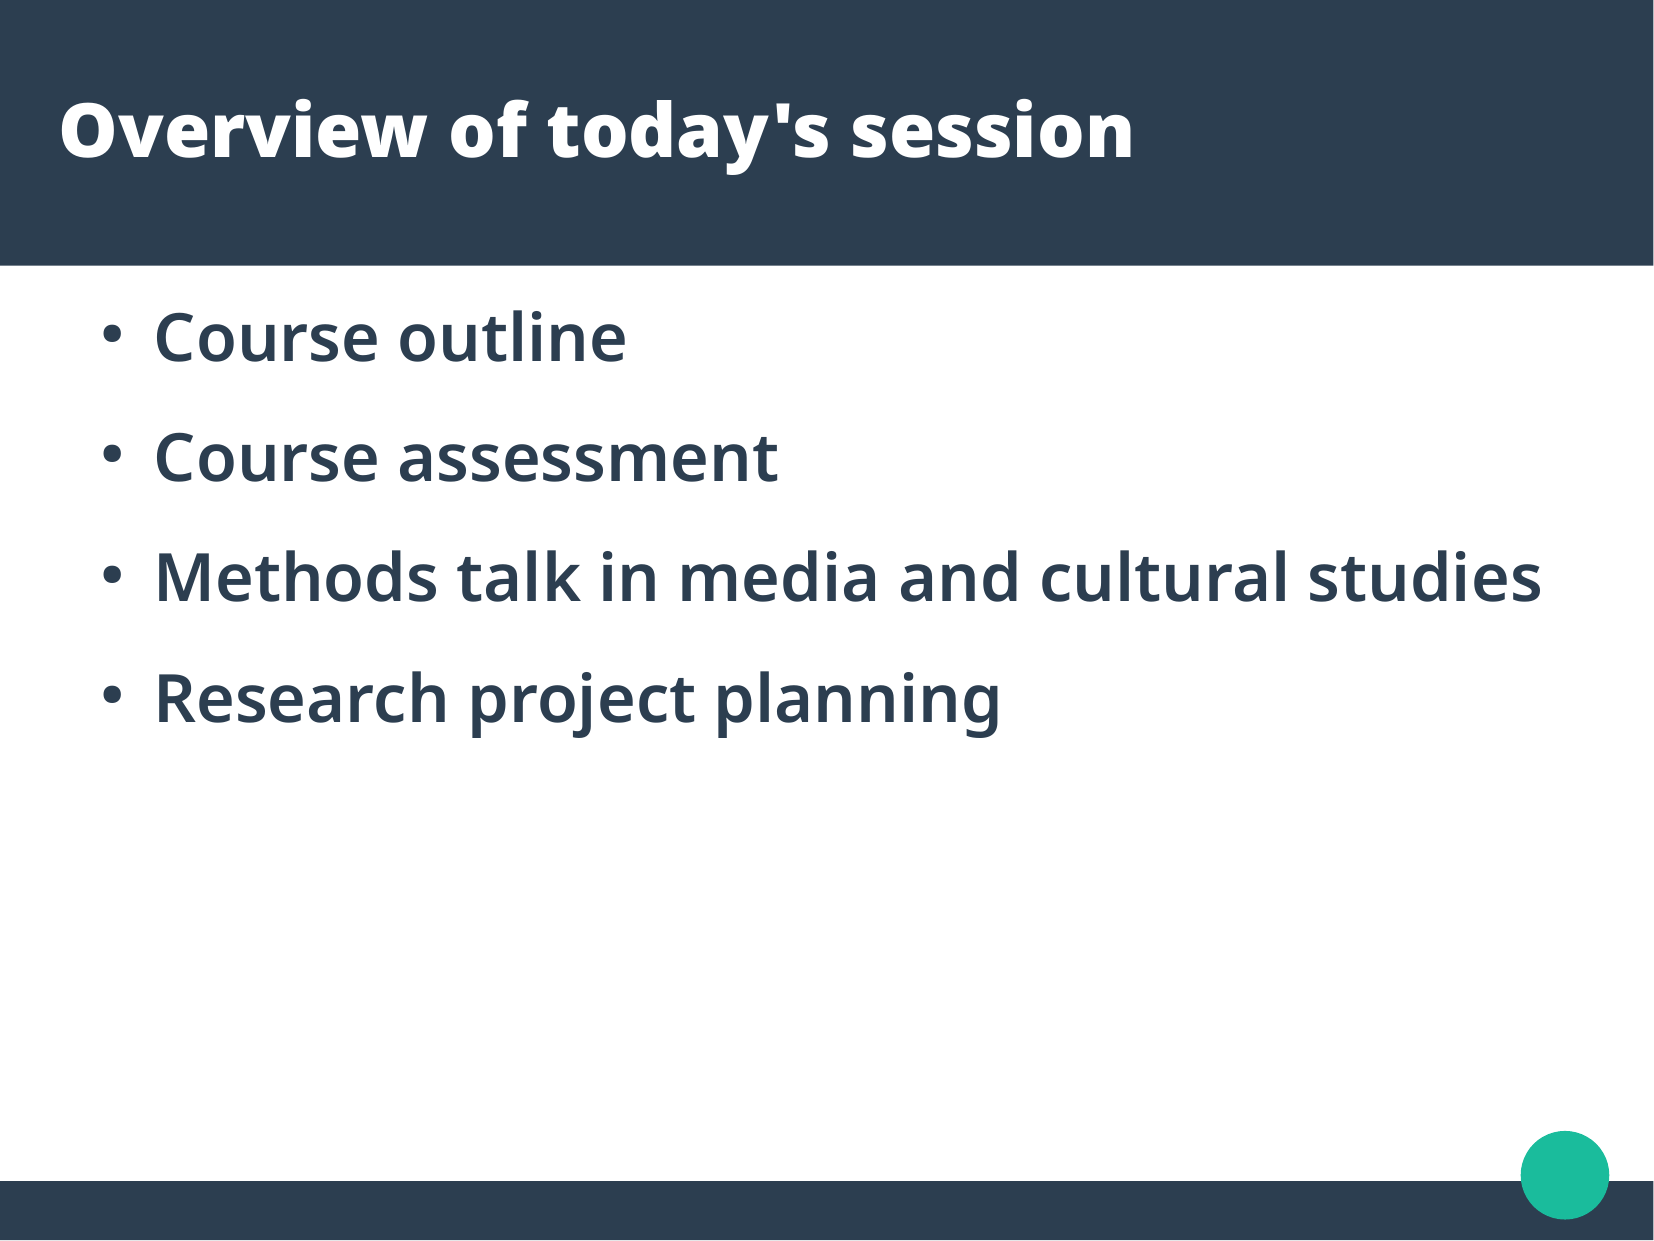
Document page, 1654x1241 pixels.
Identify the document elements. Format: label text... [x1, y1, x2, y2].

title Overview of today's session [59, 49, 1595, 207]
list Course outline Course assessment Methods talk in media and cultural studies Research project planning [82, 290, 1571, 1010]
